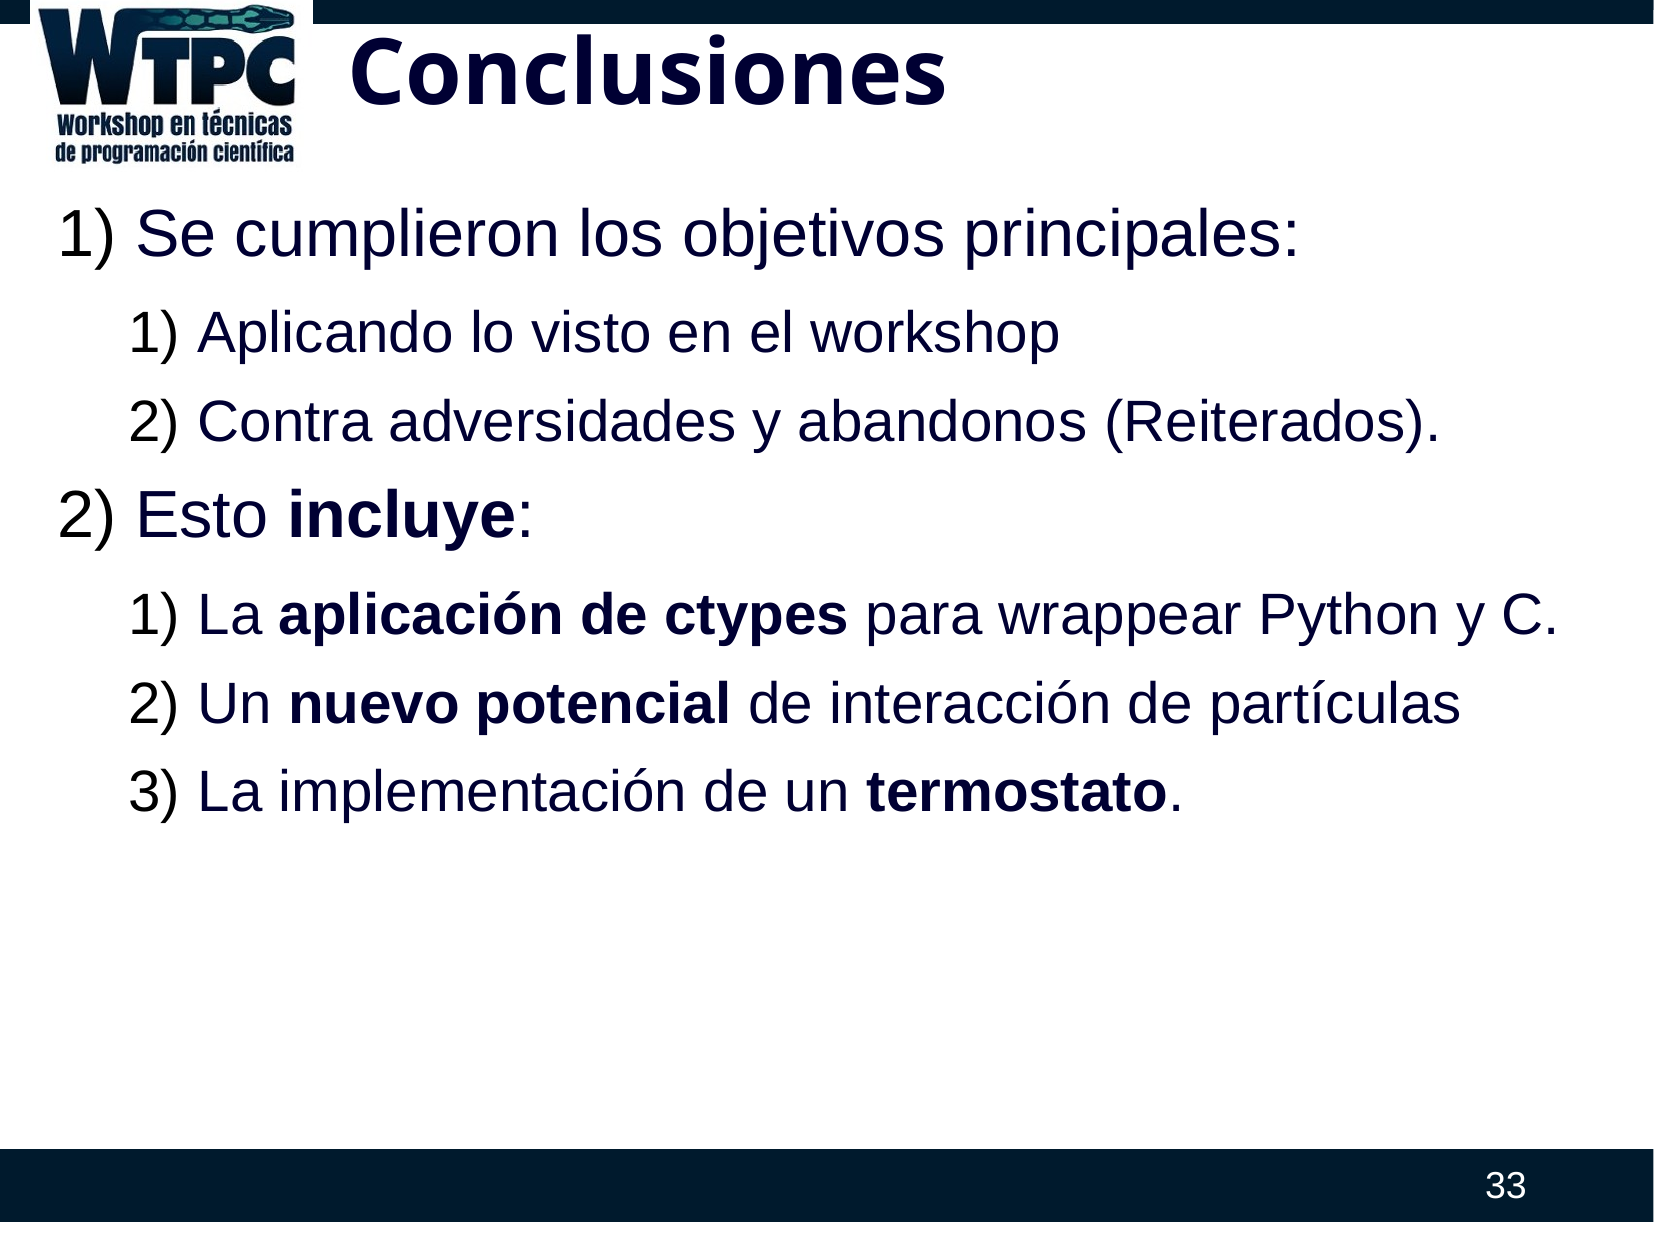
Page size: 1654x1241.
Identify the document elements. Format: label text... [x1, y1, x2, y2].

list Se cumplieron los objetivos principales: Aplicando lo visto en el workshop Contra adversidades y abandonos (Reiterados). Esto incluye: La aplicación de ctypes para wrappear Python y C. Un nuevo potencial de interacción de partículas La implementación de un termostato. [39, 195, 1617, 1106]
title Conclusiones [347, 24, 1569, 125]
picture [0, 0, 1654, 175]
text_box <número> [1470, 1156, 1654, 1228]
picture [0, 1149, 1654, 1223]
